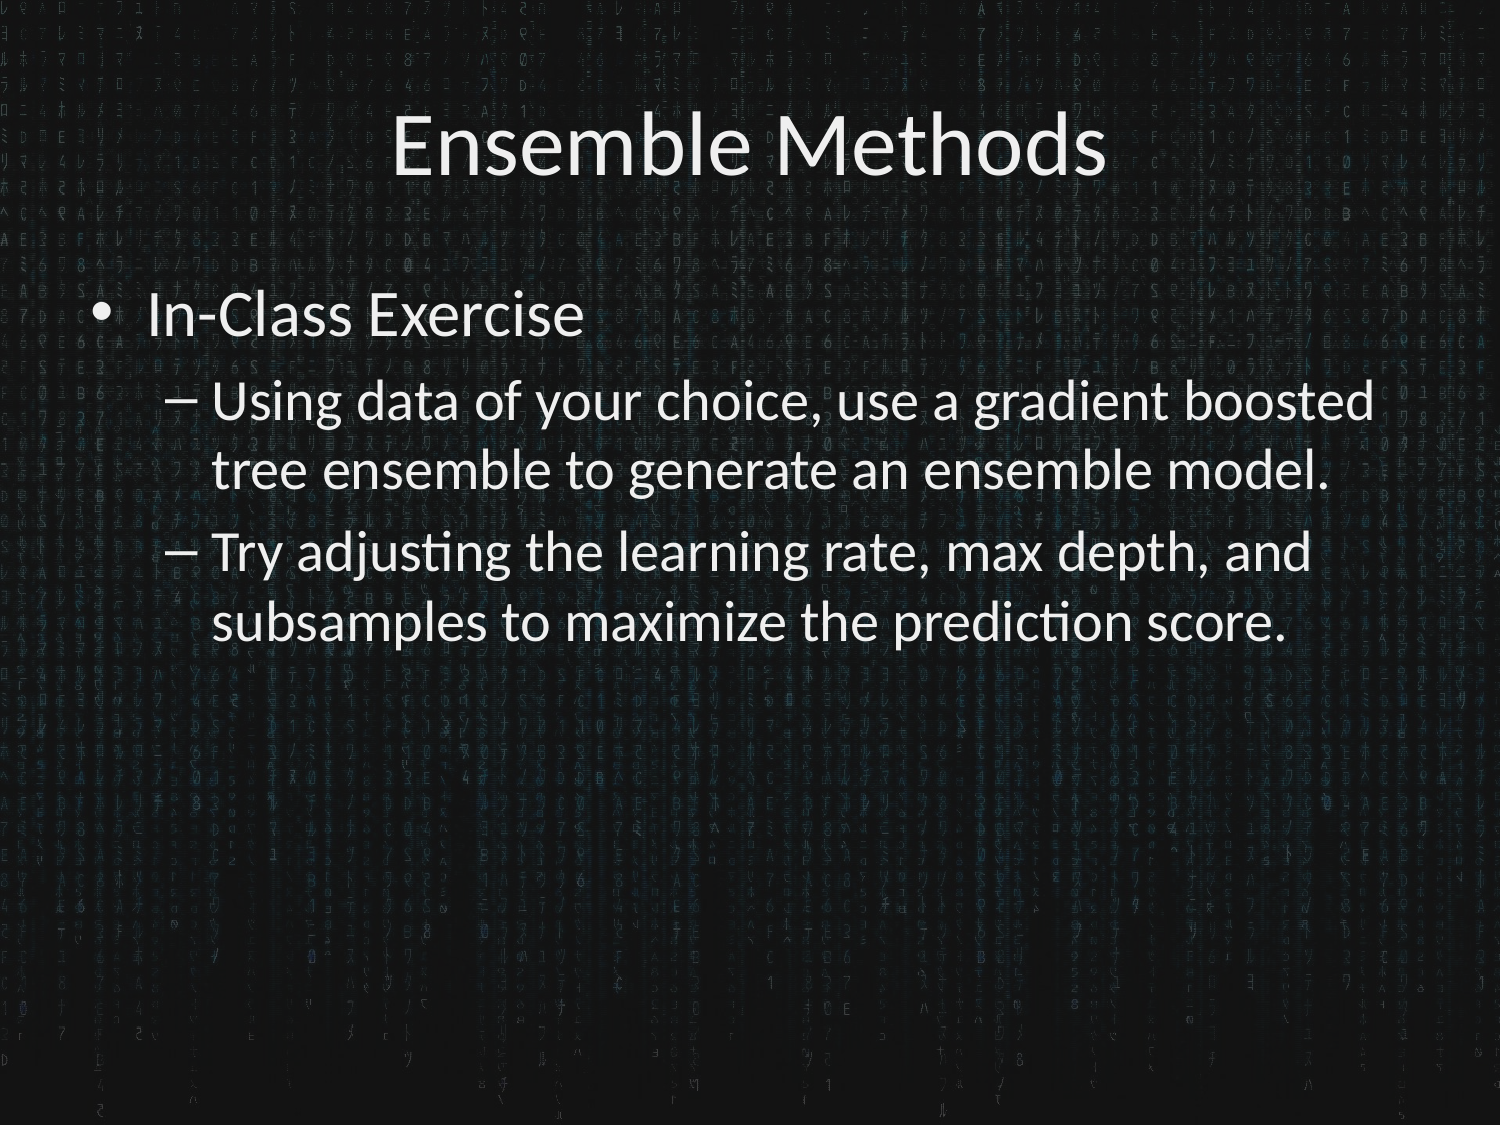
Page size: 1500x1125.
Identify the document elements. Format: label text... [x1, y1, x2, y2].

title Ensemble Methods [75, 45, 1425, 233]
list In-Class Exercise Using data of your choice, use a gradient boosted tree ensemble to generate an ensemble model. Try adjusting the learning rate, max depth, and subsamples to maximize the prediction score. [75, 262, 1425, 1005]
text_box [0, 0, 1500, 1125]
